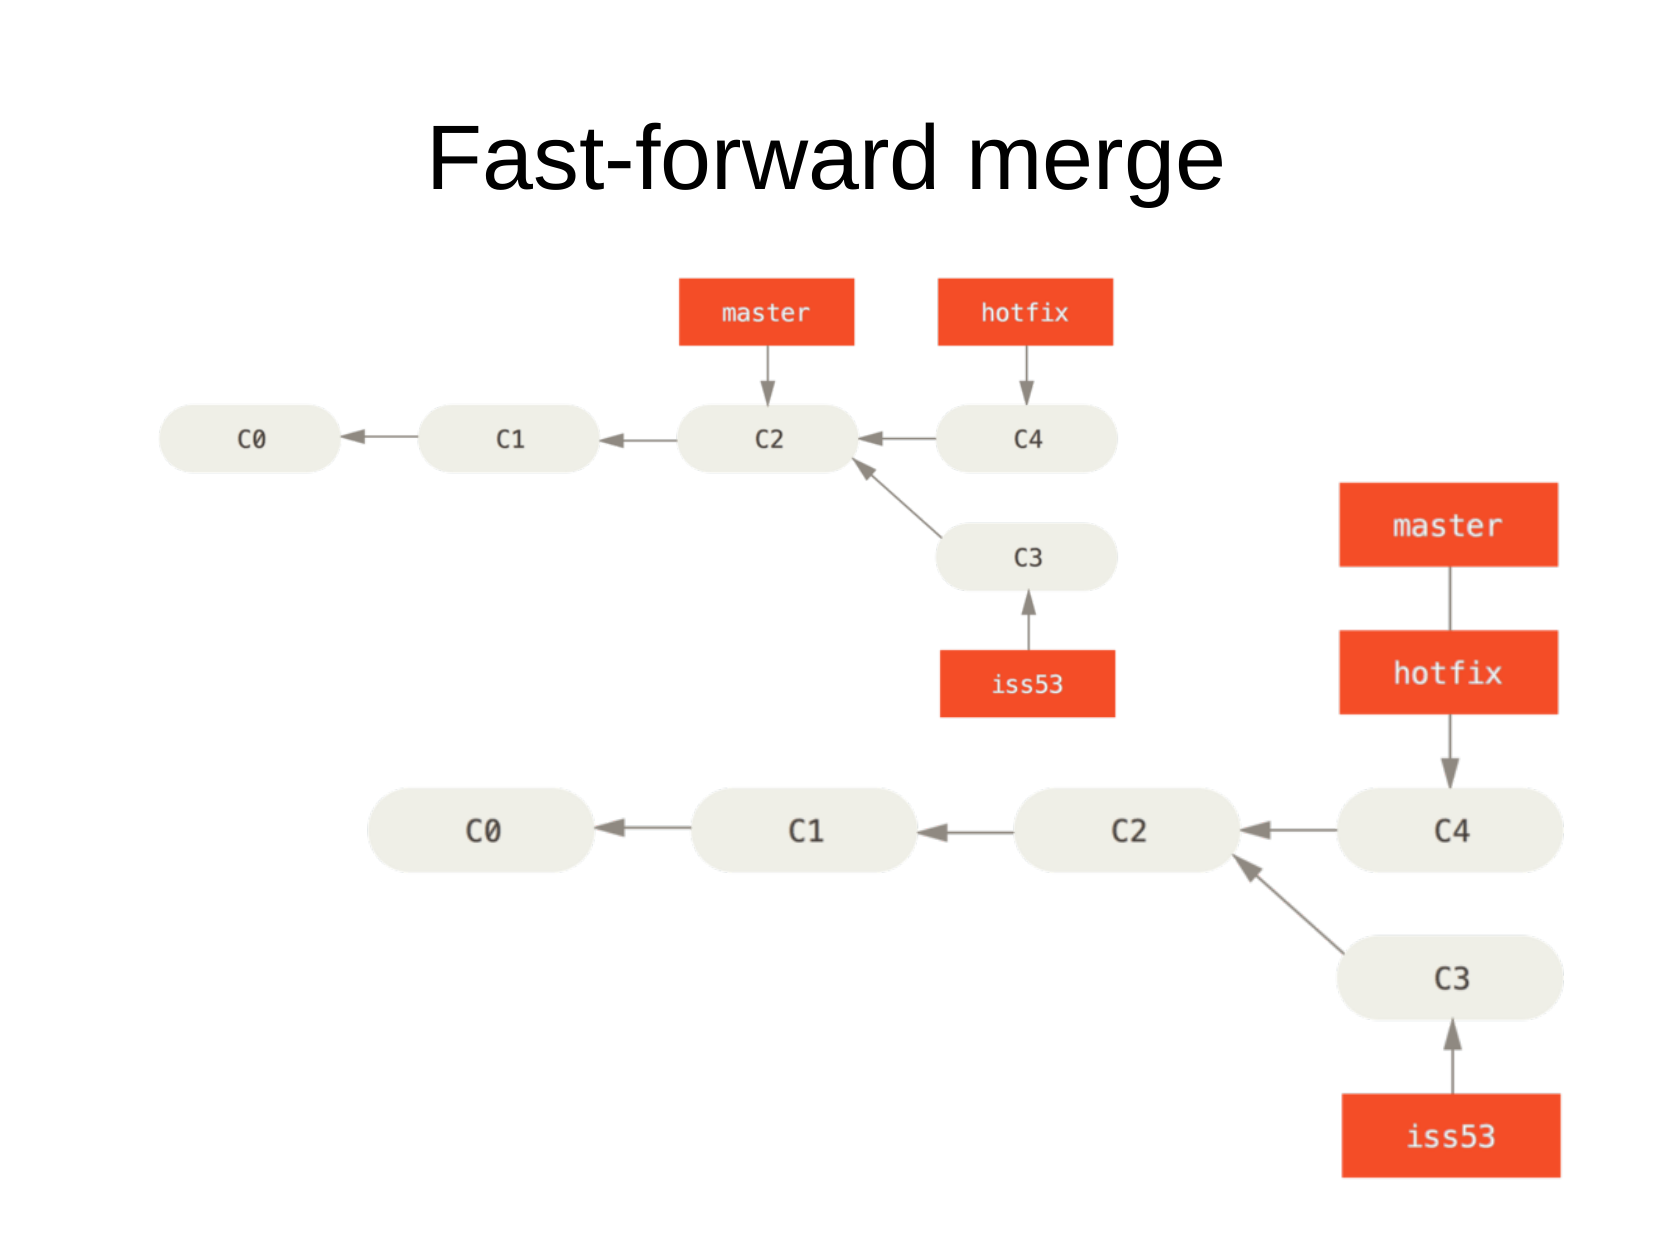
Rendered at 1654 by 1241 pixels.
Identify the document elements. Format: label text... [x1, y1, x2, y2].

picture [133, 256, 1589, 1206]
title Fast-forward merge [82, 49, 1571, 257]
